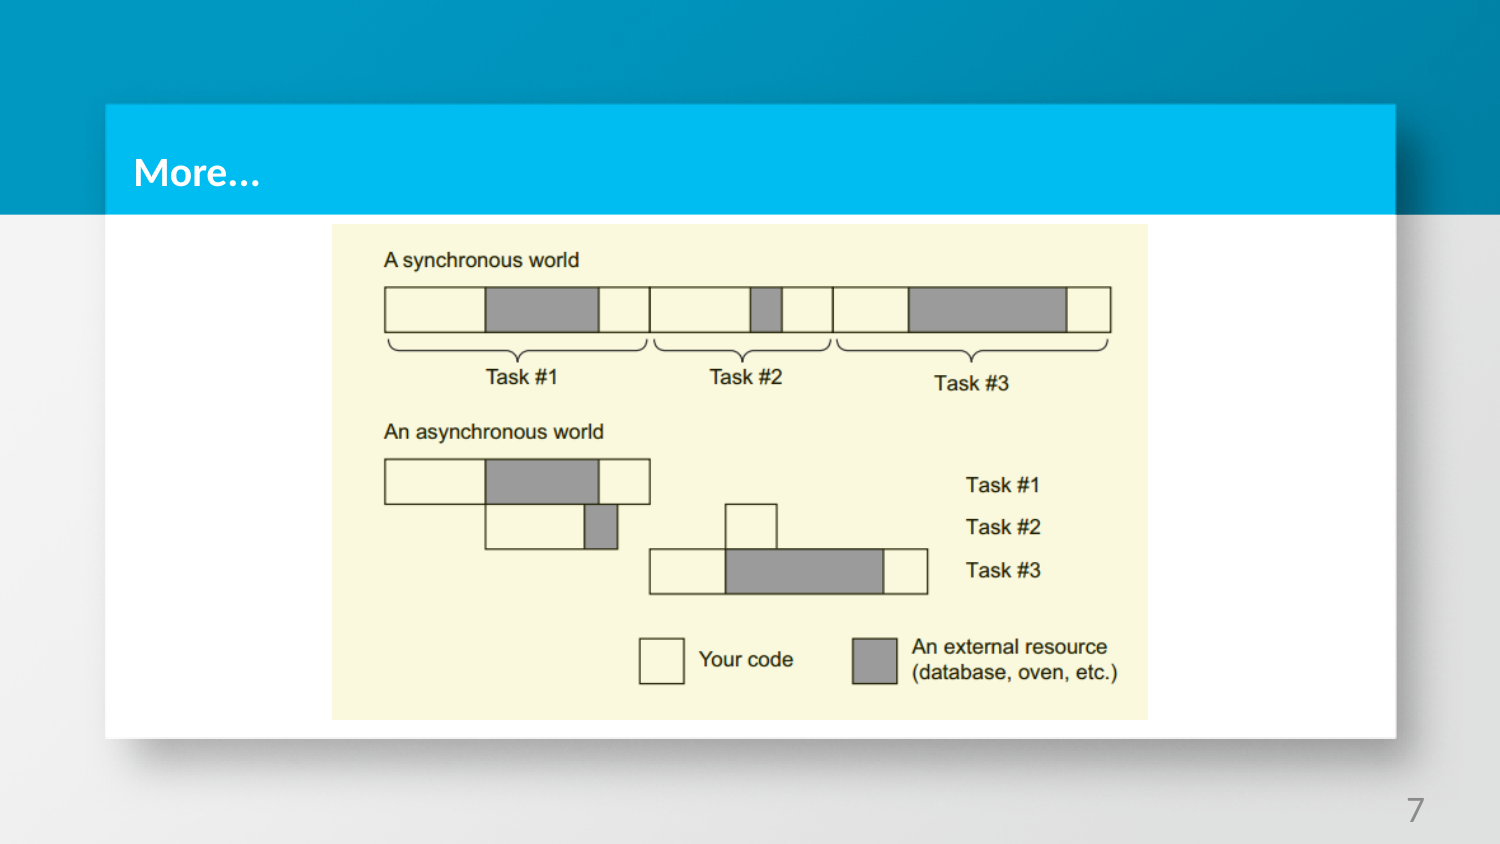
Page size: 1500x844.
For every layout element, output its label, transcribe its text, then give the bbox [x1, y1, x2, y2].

title More... [131, 142, 901, 196]
picture [0, 215, 1500, 844]
